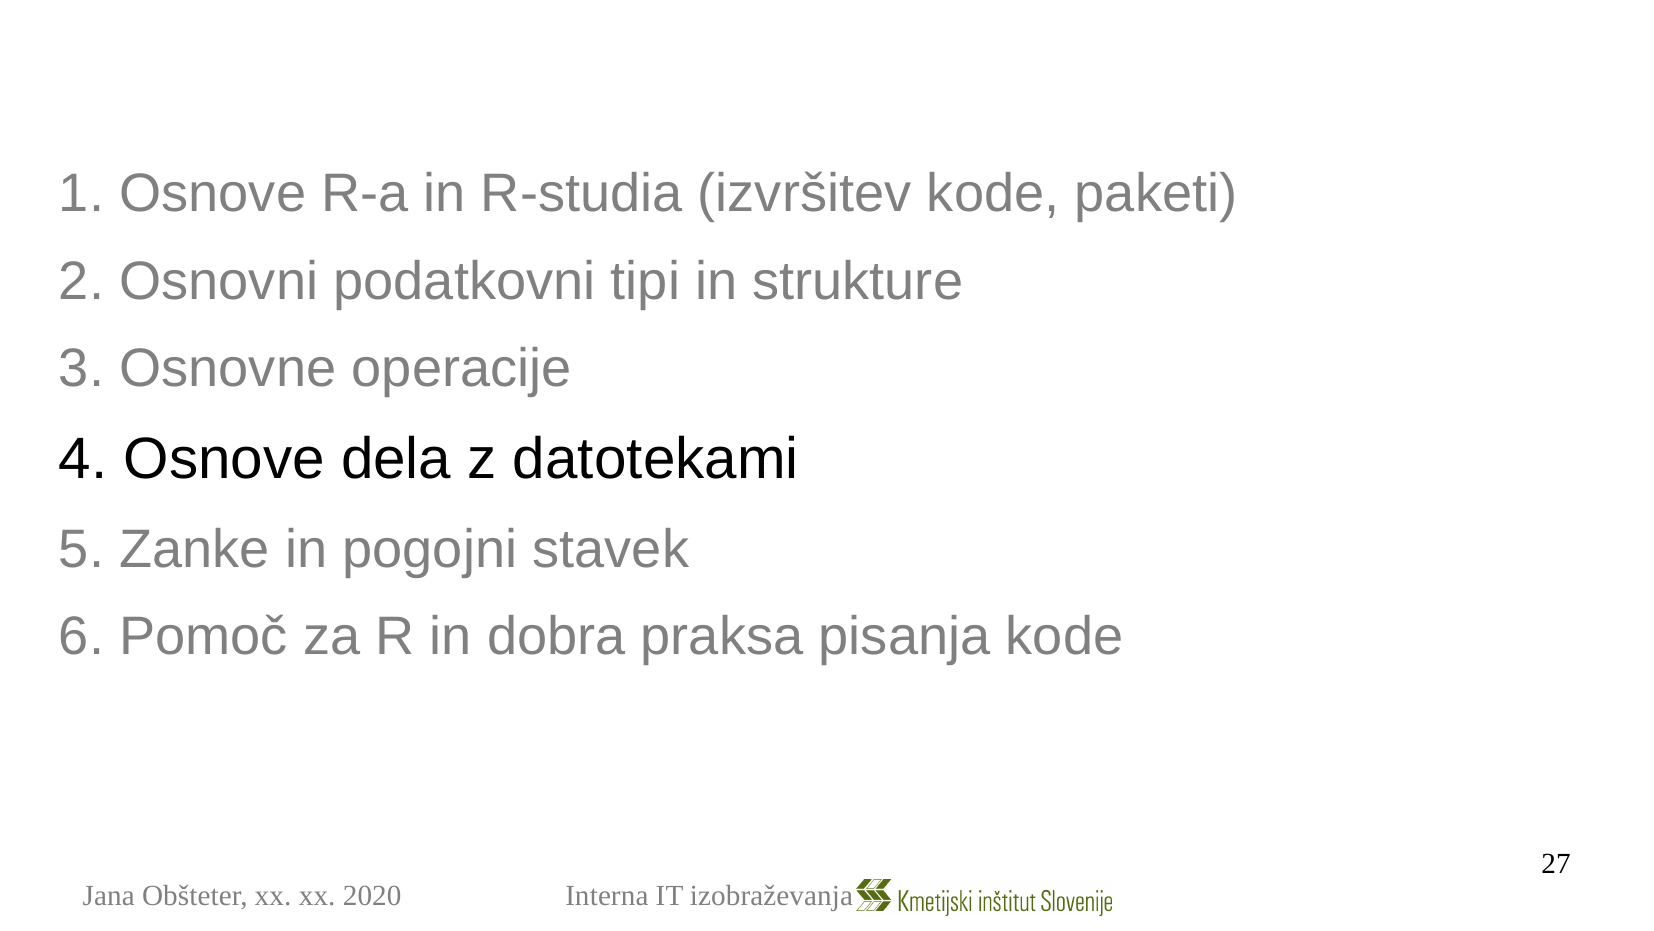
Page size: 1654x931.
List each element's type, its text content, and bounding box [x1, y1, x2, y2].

list 1. Osnove R-a in R-studia (izvršitev kode, paketi) 2. Osnovni podatkovni tipi in strukture 3. Osnovne operacije 4. Osnove dela z datotekami 5. Zanke in pogojni stavek 6. Pomoč za R in dobra praksa pisanja kode [59, 153, 1619, 815]
picture [856, 879, 1112, 916]
